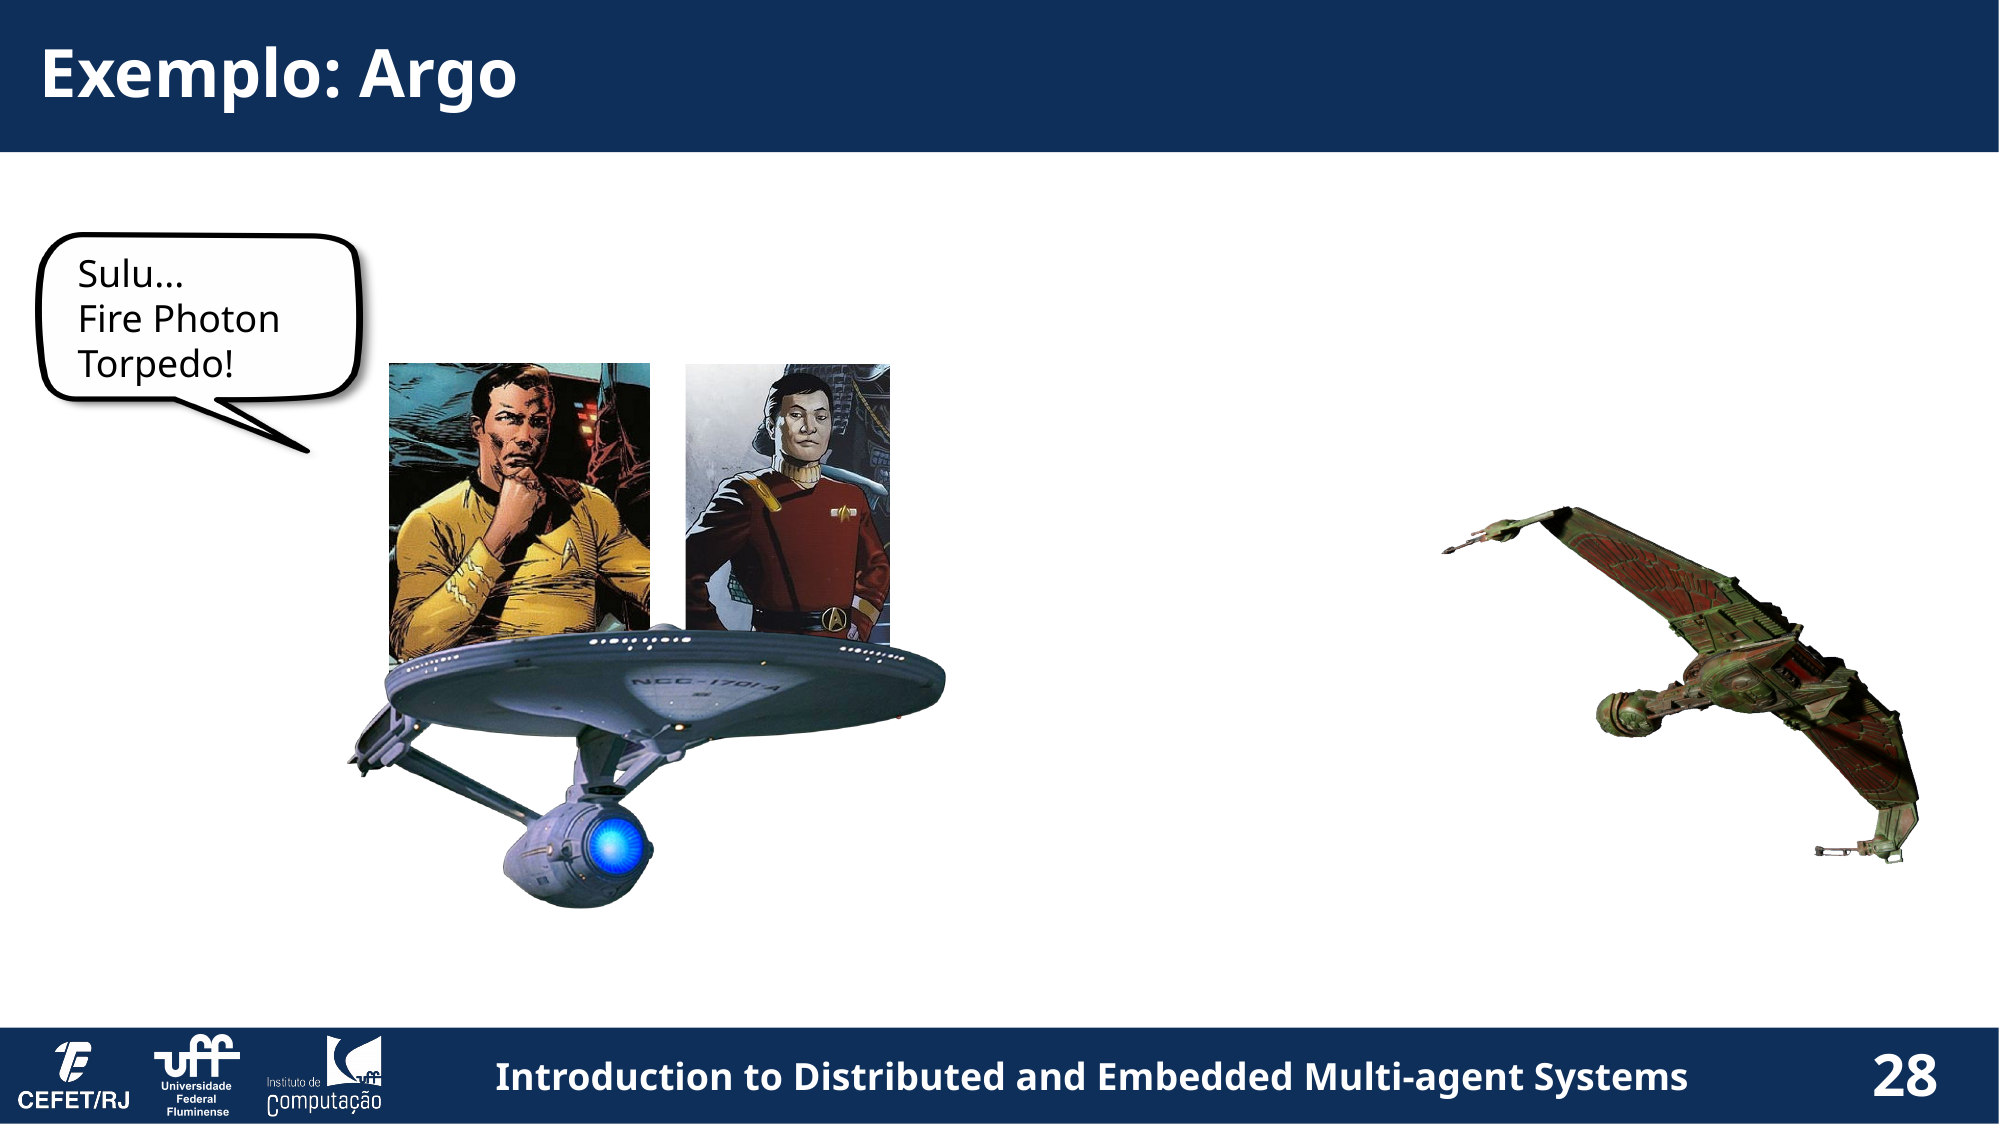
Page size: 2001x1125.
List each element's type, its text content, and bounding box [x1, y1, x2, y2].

text_box Sulu... Fire Photon Torpedo! [62, 242, 414, 393]
picture [18, 1021, 129, 1125]
picture [265, 1033, 383, 1117]
picture [35, 232, 379, 465]
text_box Exemplo: Argo [25, 23, 1999, 119]
picture [346, 363, 946, 909]
picture [1422, 490, 1927, 869]
picture [153, 1033, 241, 1121]
